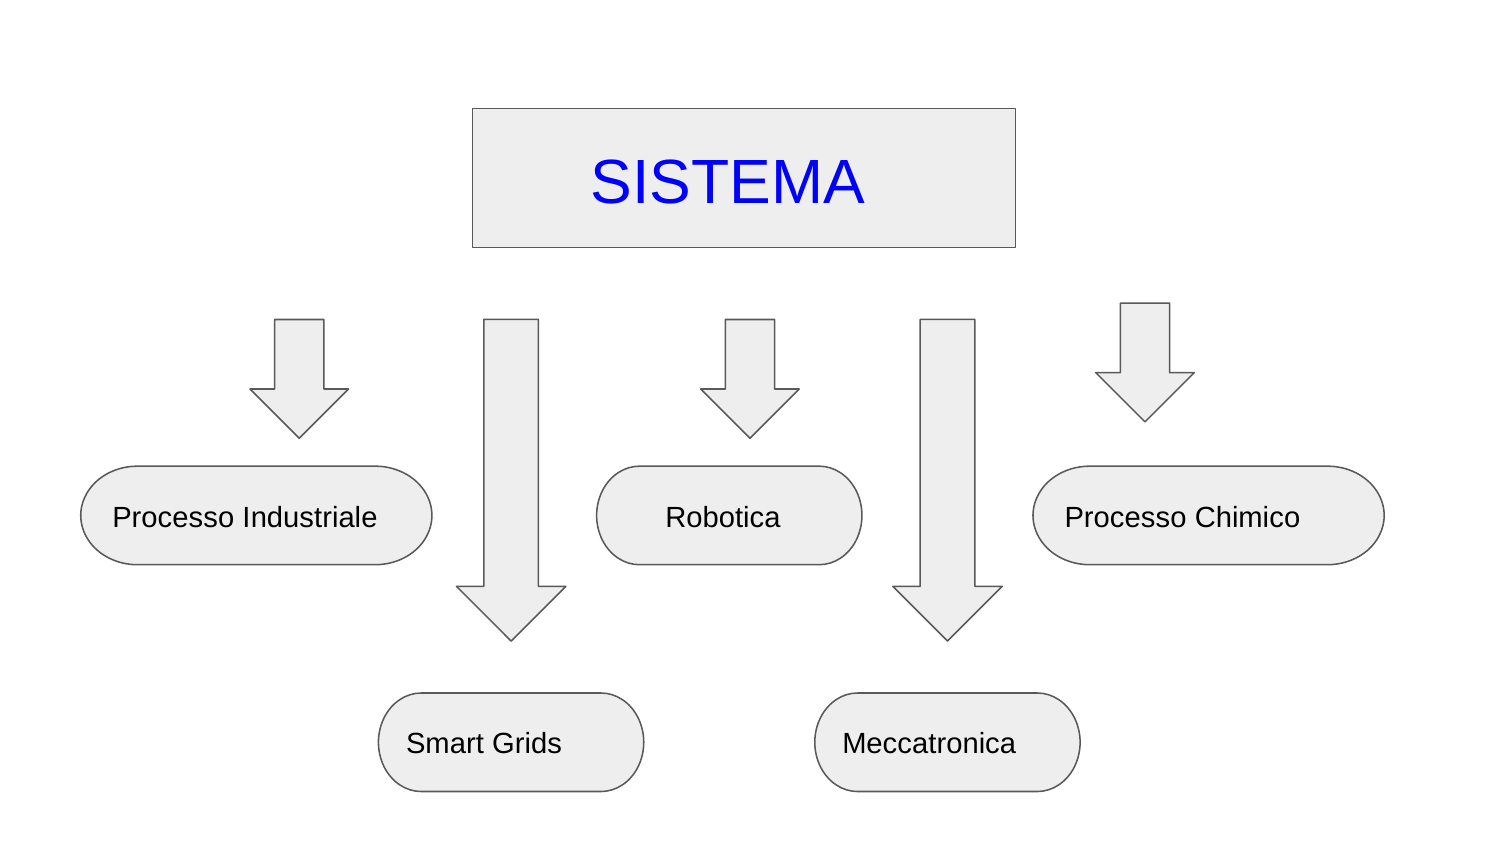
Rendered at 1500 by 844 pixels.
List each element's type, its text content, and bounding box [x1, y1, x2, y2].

text_box Robotica [596, 466, 862, 565]
text_box [250, 319, 349, 439]
text_box Processo Industriale [80, 466, 432, 565]
text_box [700, 319, 800, 439]
text_box [1095, 303, 1195, 422]
text_box Meccatronica [814, 693, 1081, 792]
text_box [456, 319, 566, 642]
text_box [892, 319, 1003, 642]
text_box SISTEMA [472, 108, 1016, 248]
text_box Processo Chimico [1032, 466, 1385, 565]
text_box Smart Grids [378, 693, 644, 792]
